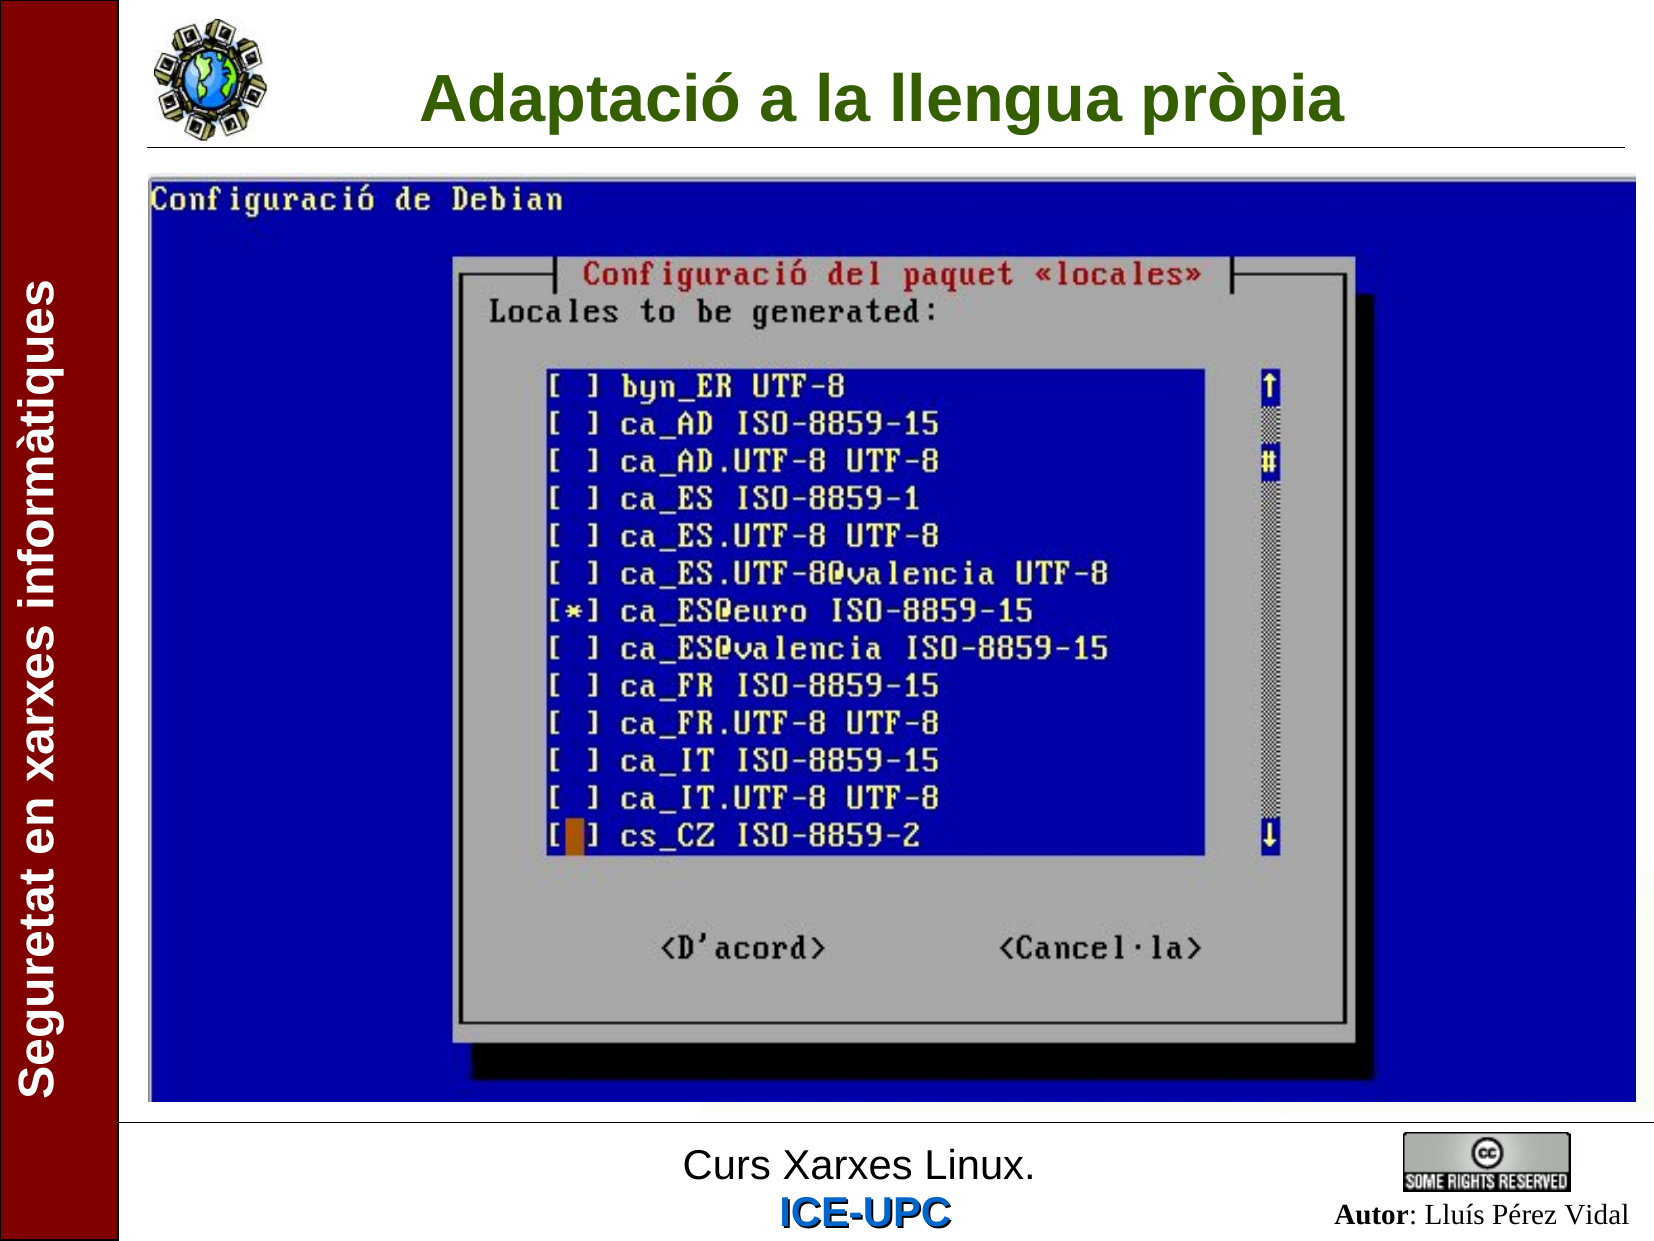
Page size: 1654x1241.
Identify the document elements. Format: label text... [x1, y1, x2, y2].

picture [1403, 1132, 1571, 1192]
list Croquis d'arquitectura mostrant les 3 zones [141, 242, 148, 1093]
title Adaptació a la llengua pròpia [129, 49, 1619, 148]
picture [154, 19, 268, 49]
picture [148, 173, 1654, 1113]
